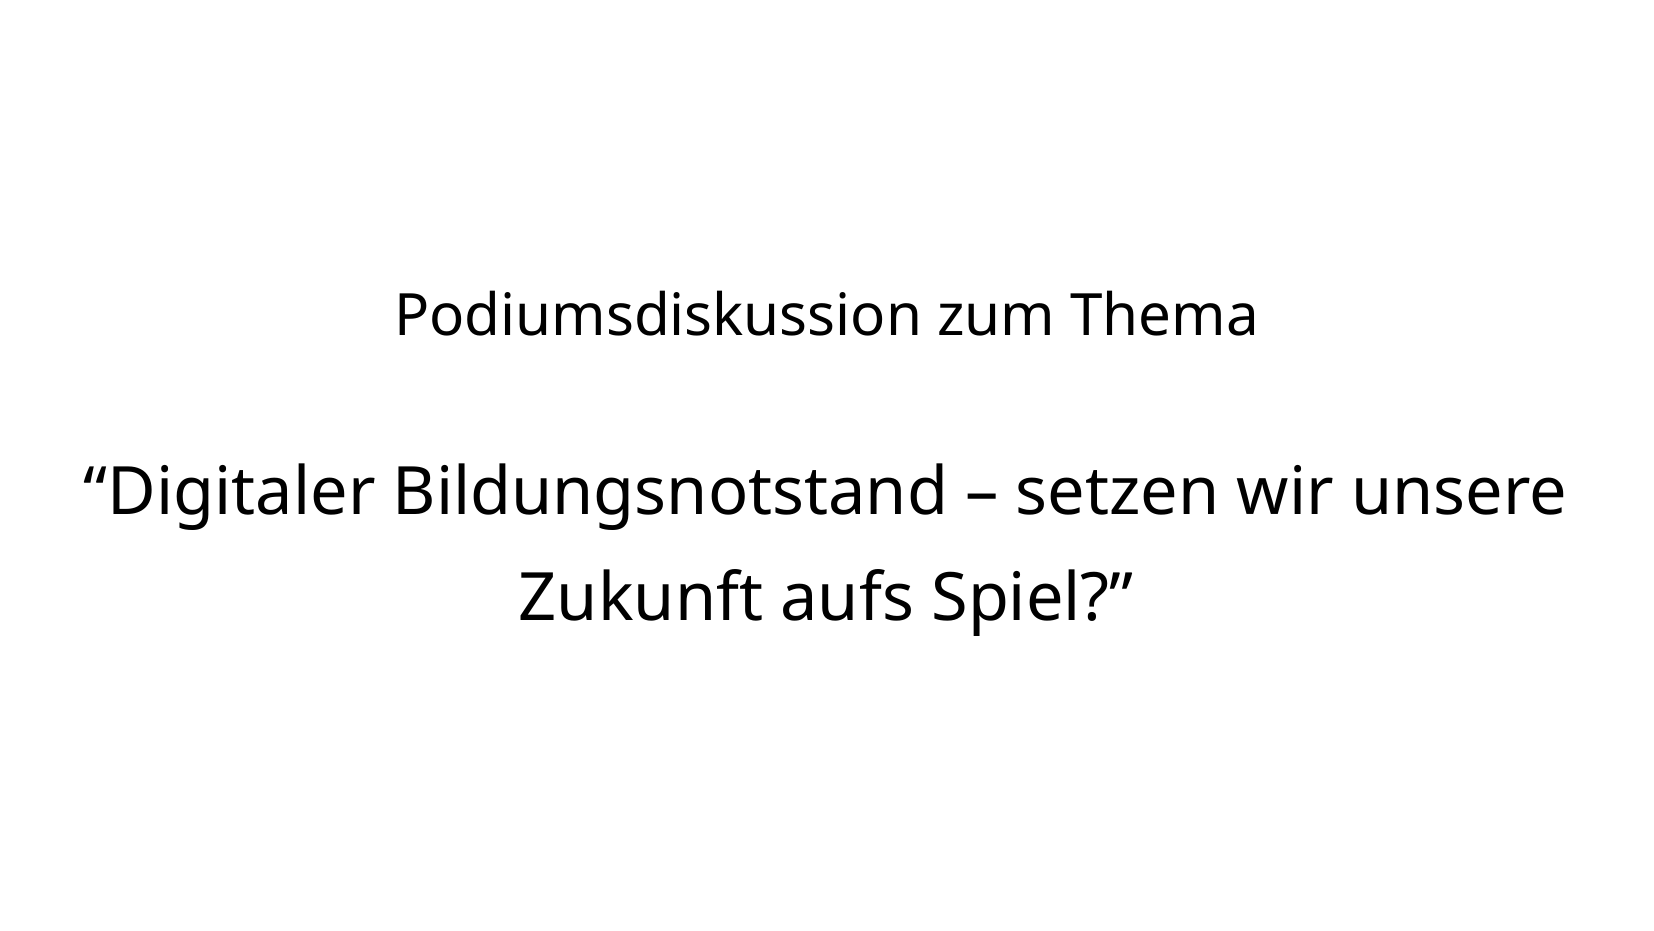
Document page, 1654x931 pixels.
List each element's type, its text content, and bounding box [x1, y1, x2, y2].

subtitle Podiumsdiskussion zum Thema “Digitaler Bildungsnotstand – setzen wir unsere Zukunft aufs Spiel?” [82, 96, 1571, 817]
